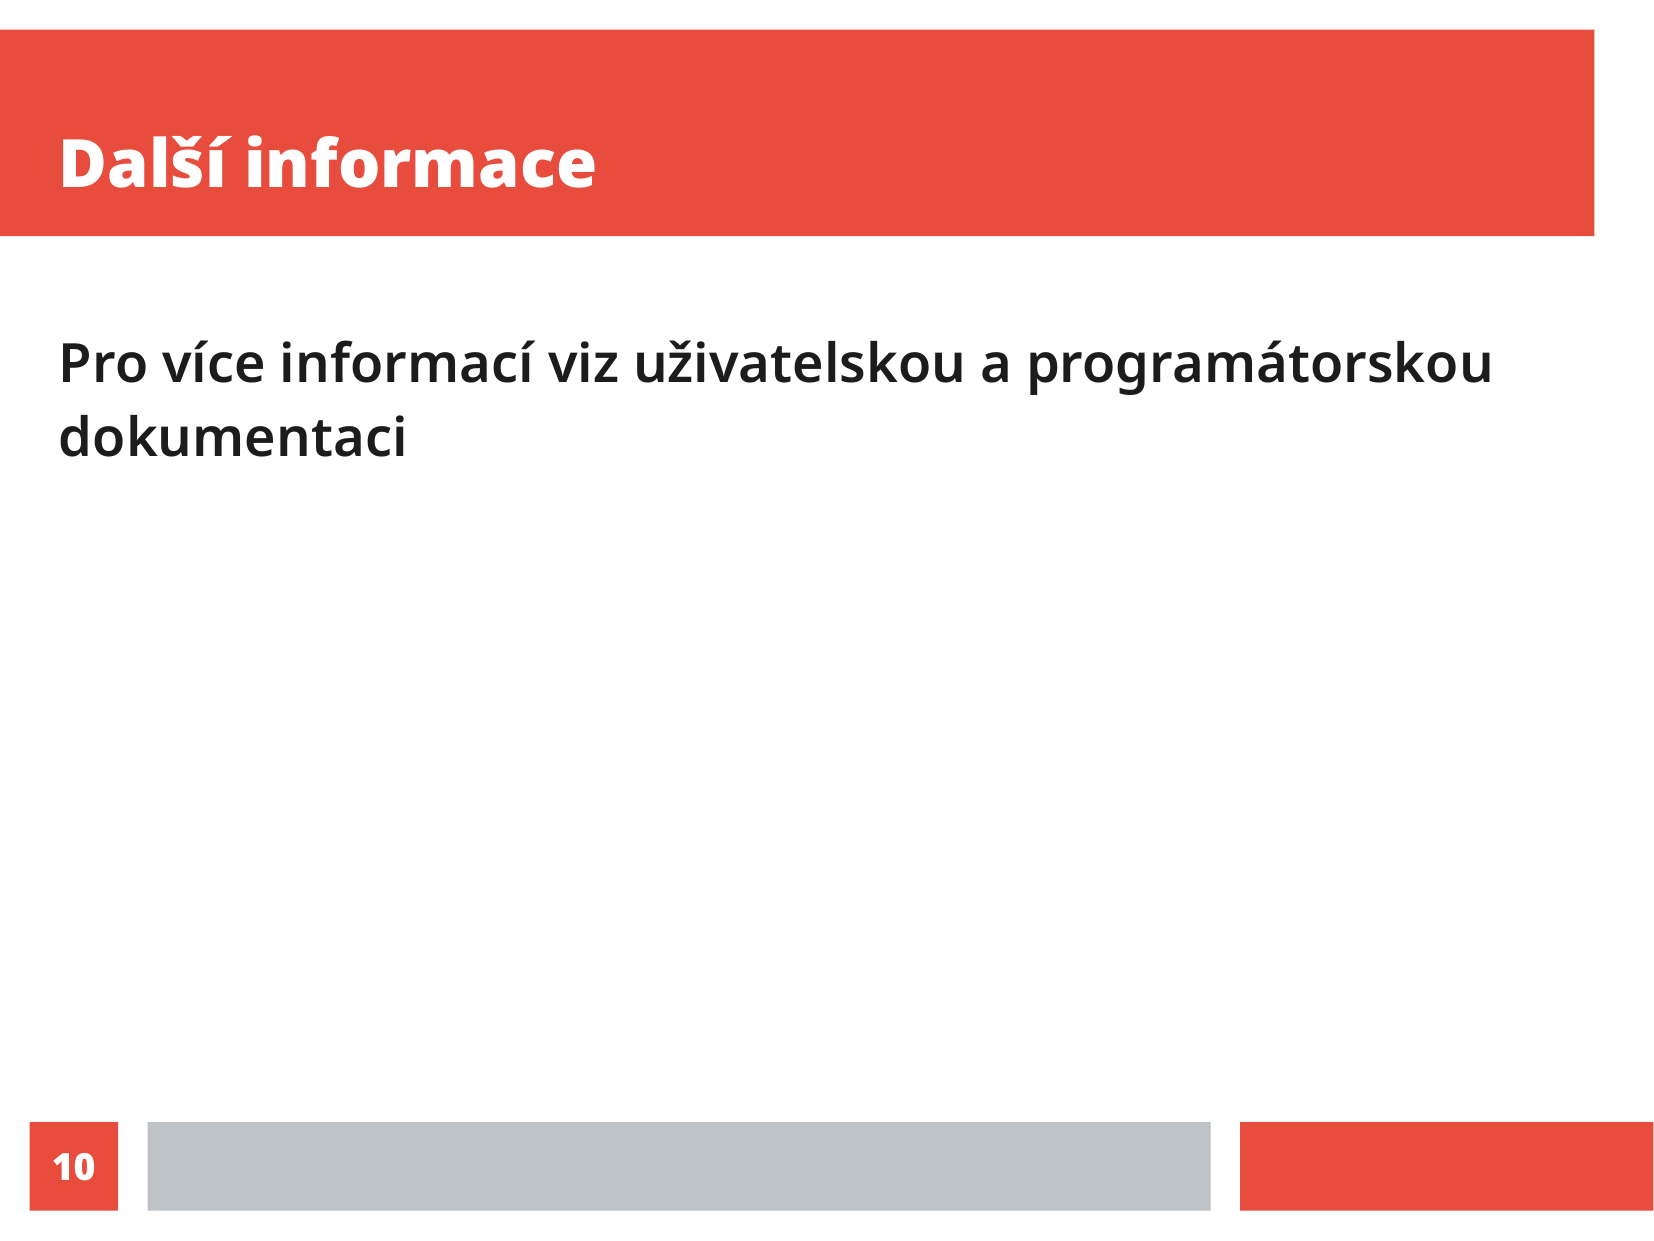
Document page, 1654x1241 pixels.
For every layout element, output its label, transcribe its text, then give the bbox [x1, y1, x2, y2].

title Další informace [59, 59, 1595, 207]
list Pro více informací viz uživatelskou a programátorskou dokumentaci [59, 324, 1565, 1093]
